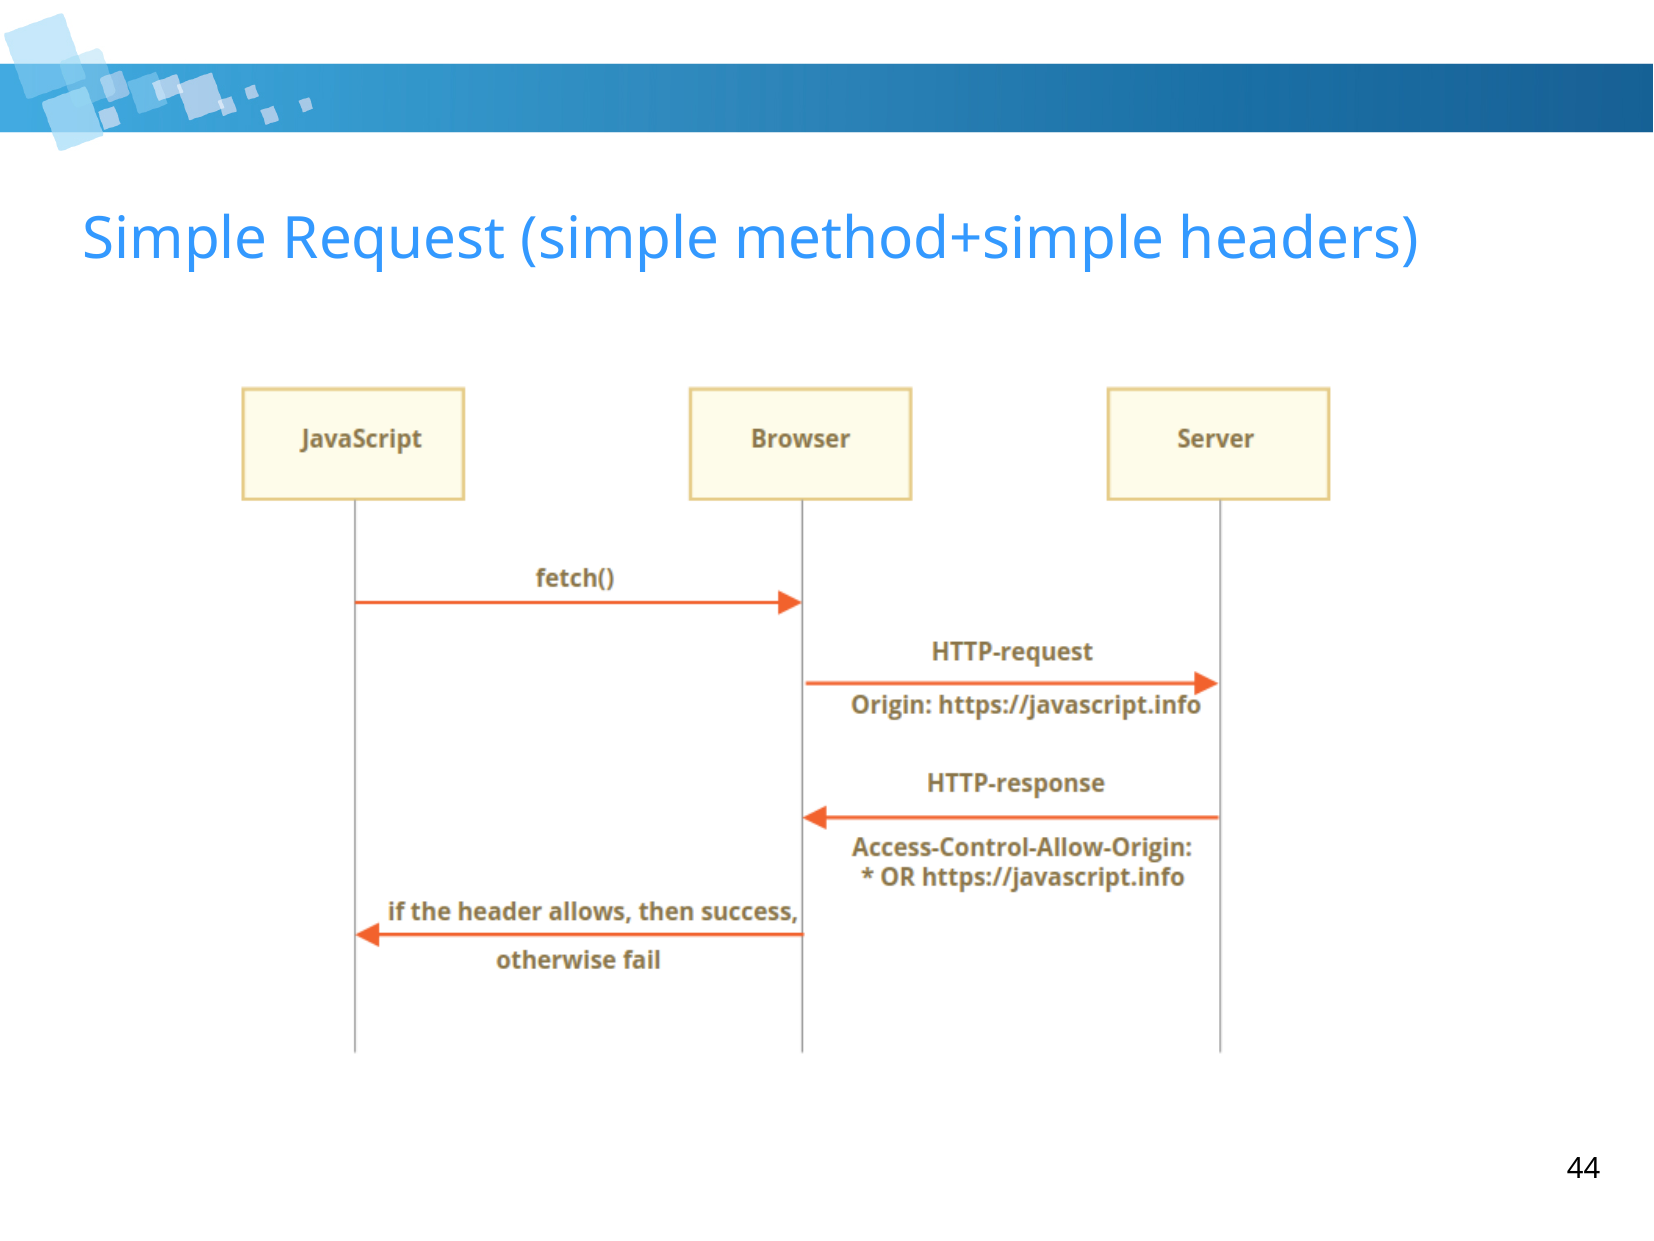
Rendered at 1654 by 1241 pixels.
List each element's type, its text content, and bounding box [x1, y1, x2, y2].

picture [0, 0, 1653, 1238]
title Simple Request (simple method+simple headers) [82, 131, 1571, 340]
